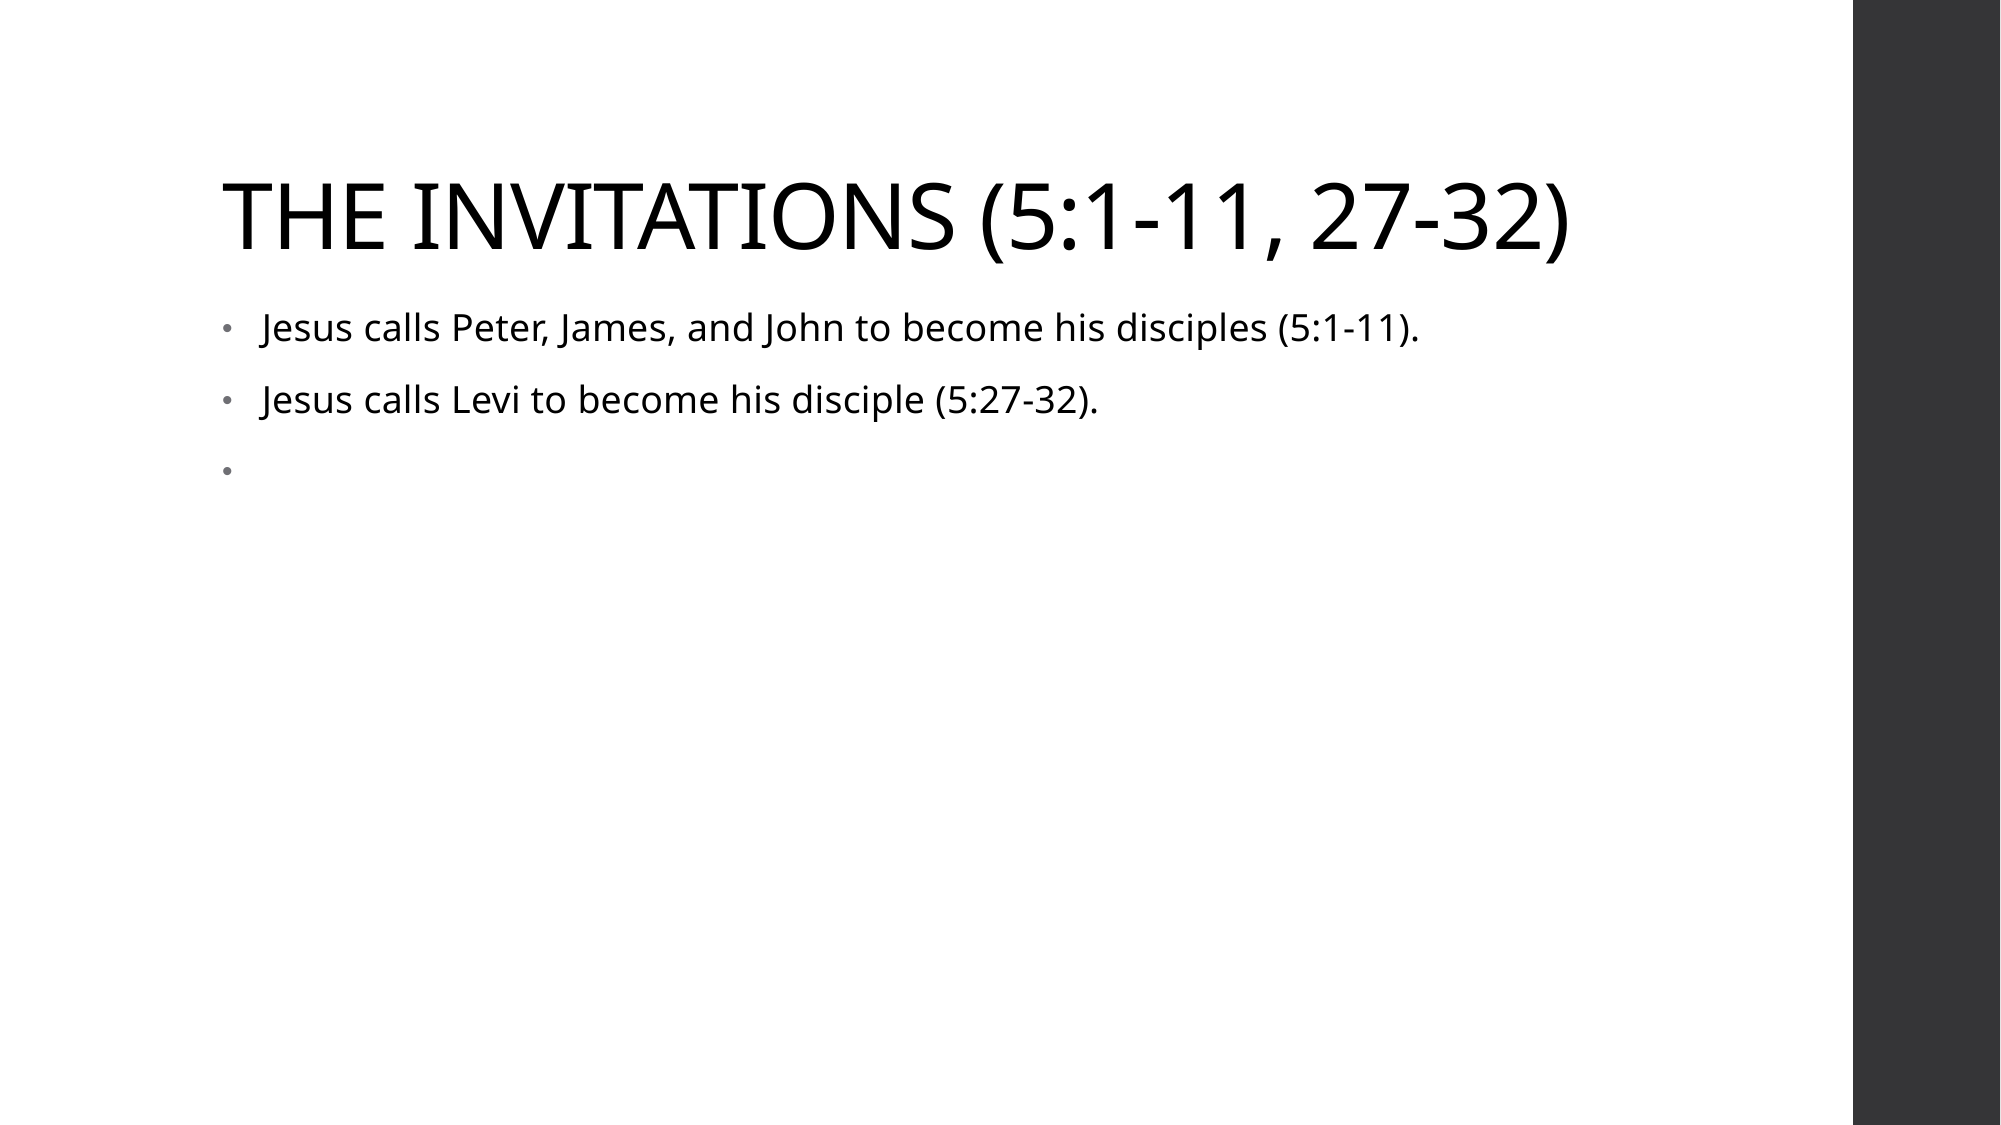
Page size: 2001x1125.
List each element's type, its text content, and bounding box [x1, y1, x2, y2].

list Jesus calls Peter, James, and John to become his disciples (5:1-11). Jesus calls Levi to become his disciple (5:27-32). [206, 299, 1617, 1014]
title THE INVITATIONS (5:1-11, 27-32) [206, 60, 1797, 278]
